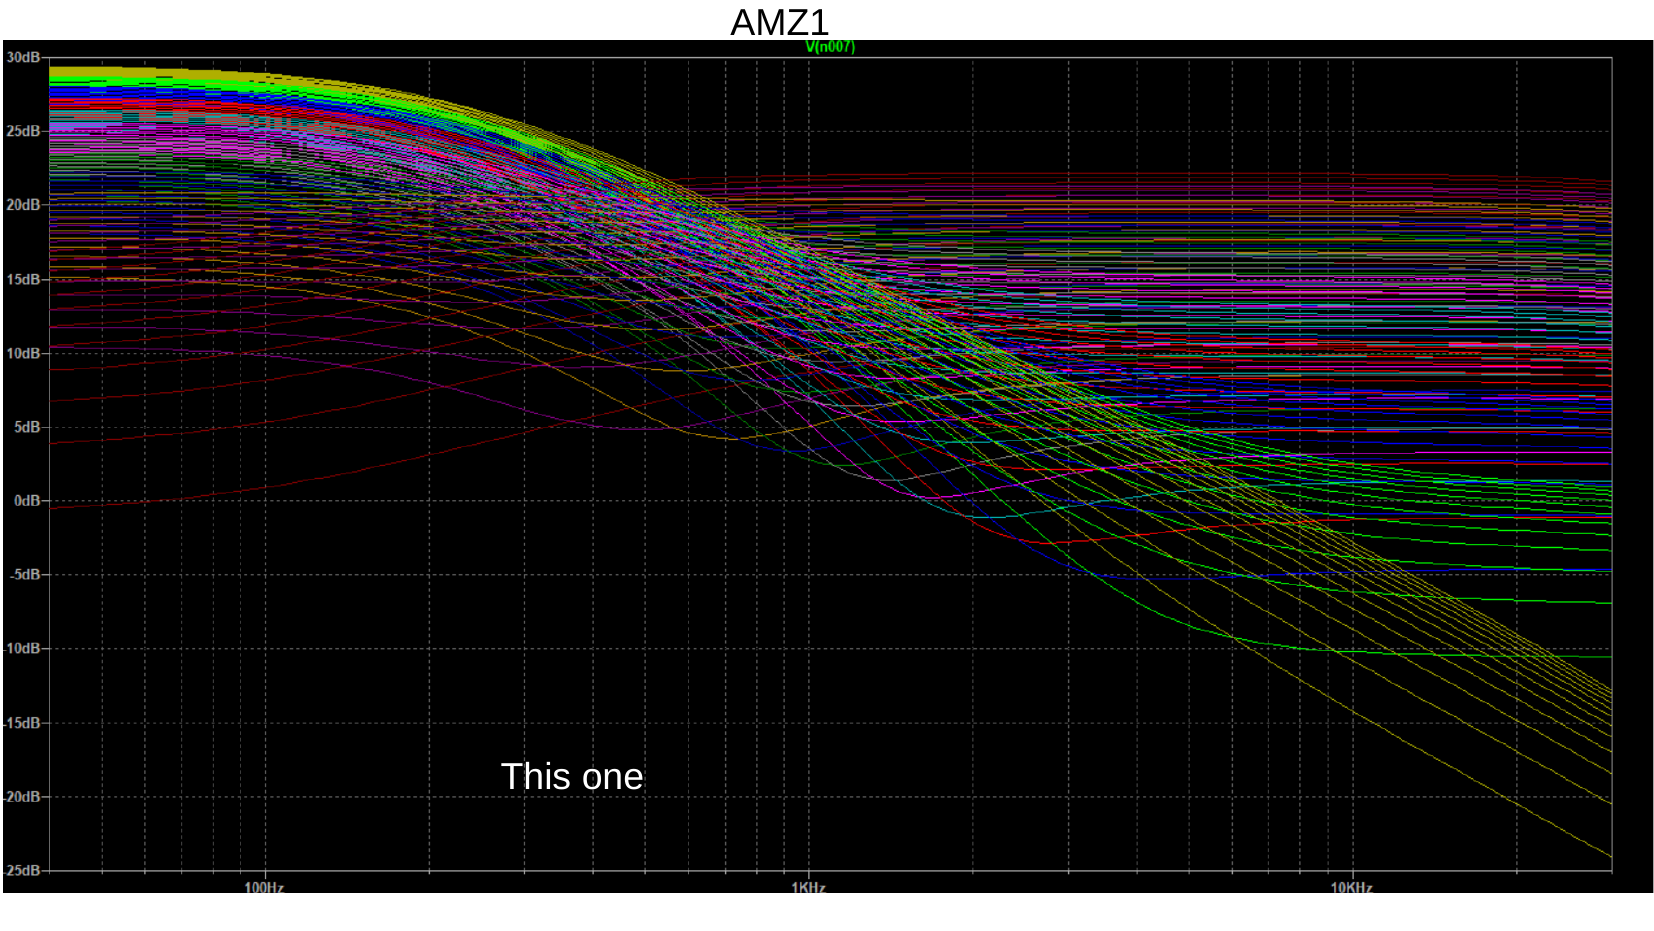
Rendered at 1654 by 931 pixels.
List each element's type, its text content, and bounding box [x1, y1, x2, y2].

text_box This one [485, 748, 660, 806]
picture [3, 40, 1654, 893]
text_box AMZ1 [715, 0, 846, 51]
